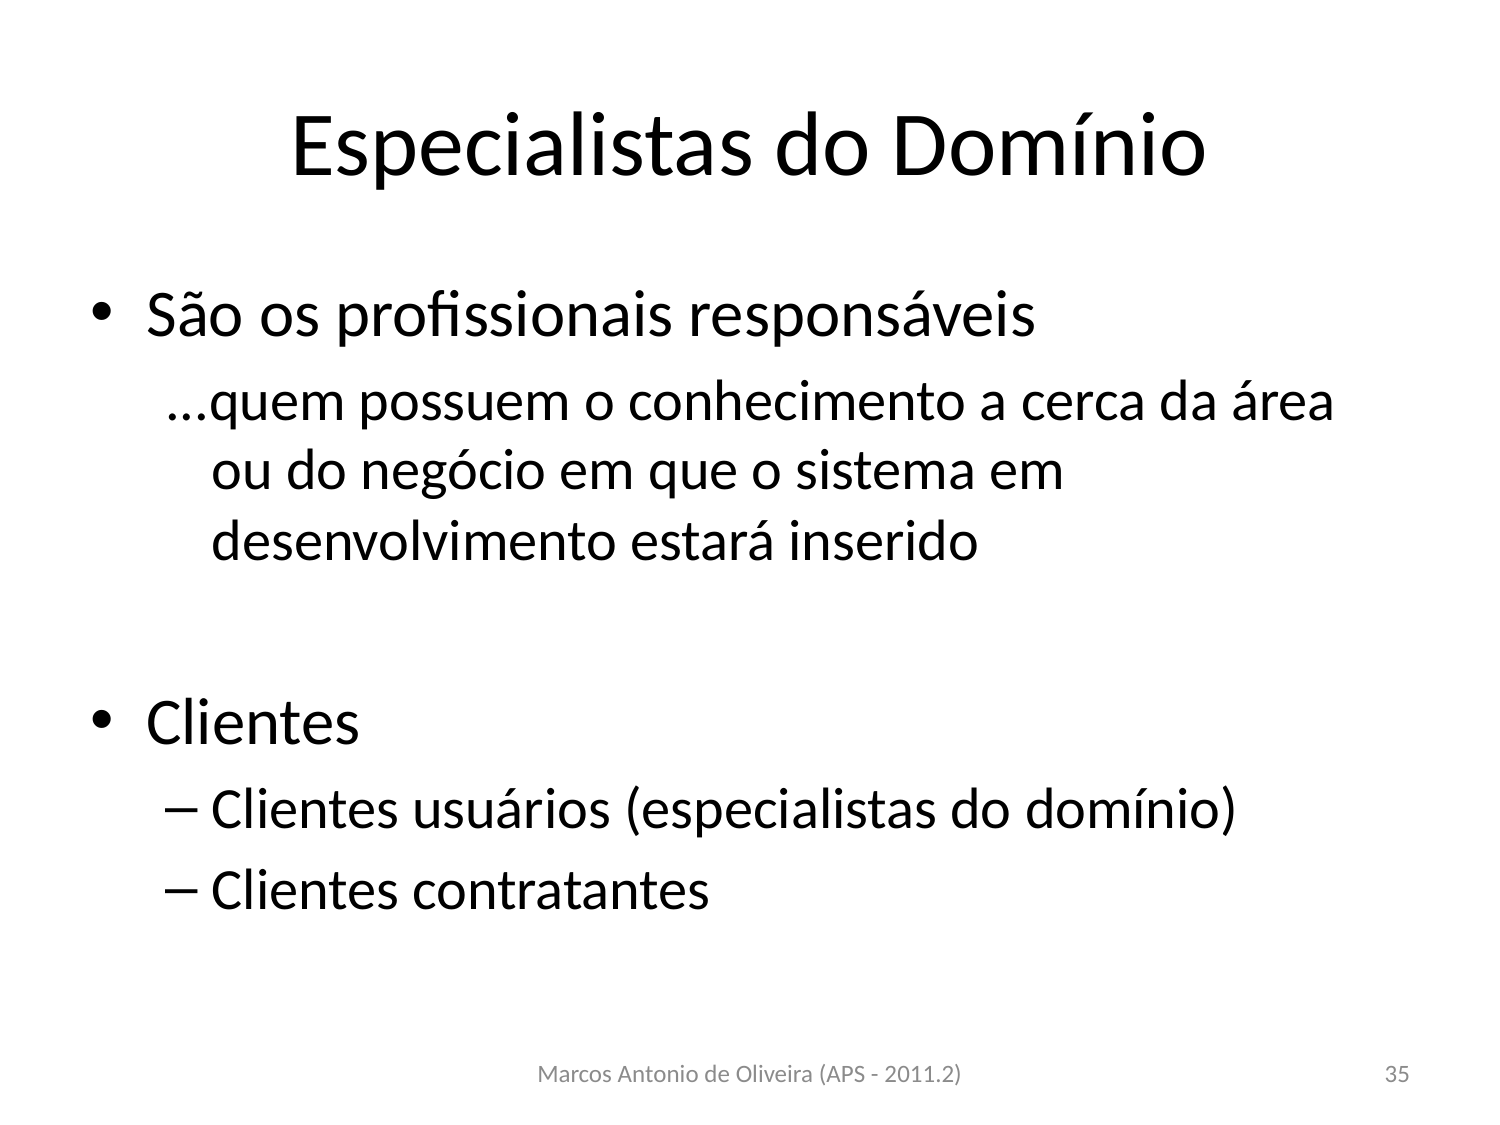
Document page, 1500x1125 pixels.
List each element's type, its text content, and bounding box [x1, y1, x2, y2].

title Especialistas do Domínio [75, 45, 1425, 233]
list São os profissionais responsáveis ...quem possuem o conhecimento a cerca da área ou do negócio em que o sistema em desenvolvimento estará inserido Clientes Clientes usuários (especialistas do domínio) Clientes contratantes [75, 262, 1425, 1005]
slide_number <número> [1074, 1042, 1425, 1103]
footer Marcos Antonio de Oliveira (APS - 2011.2) [512, 1042, 988, 1103]
